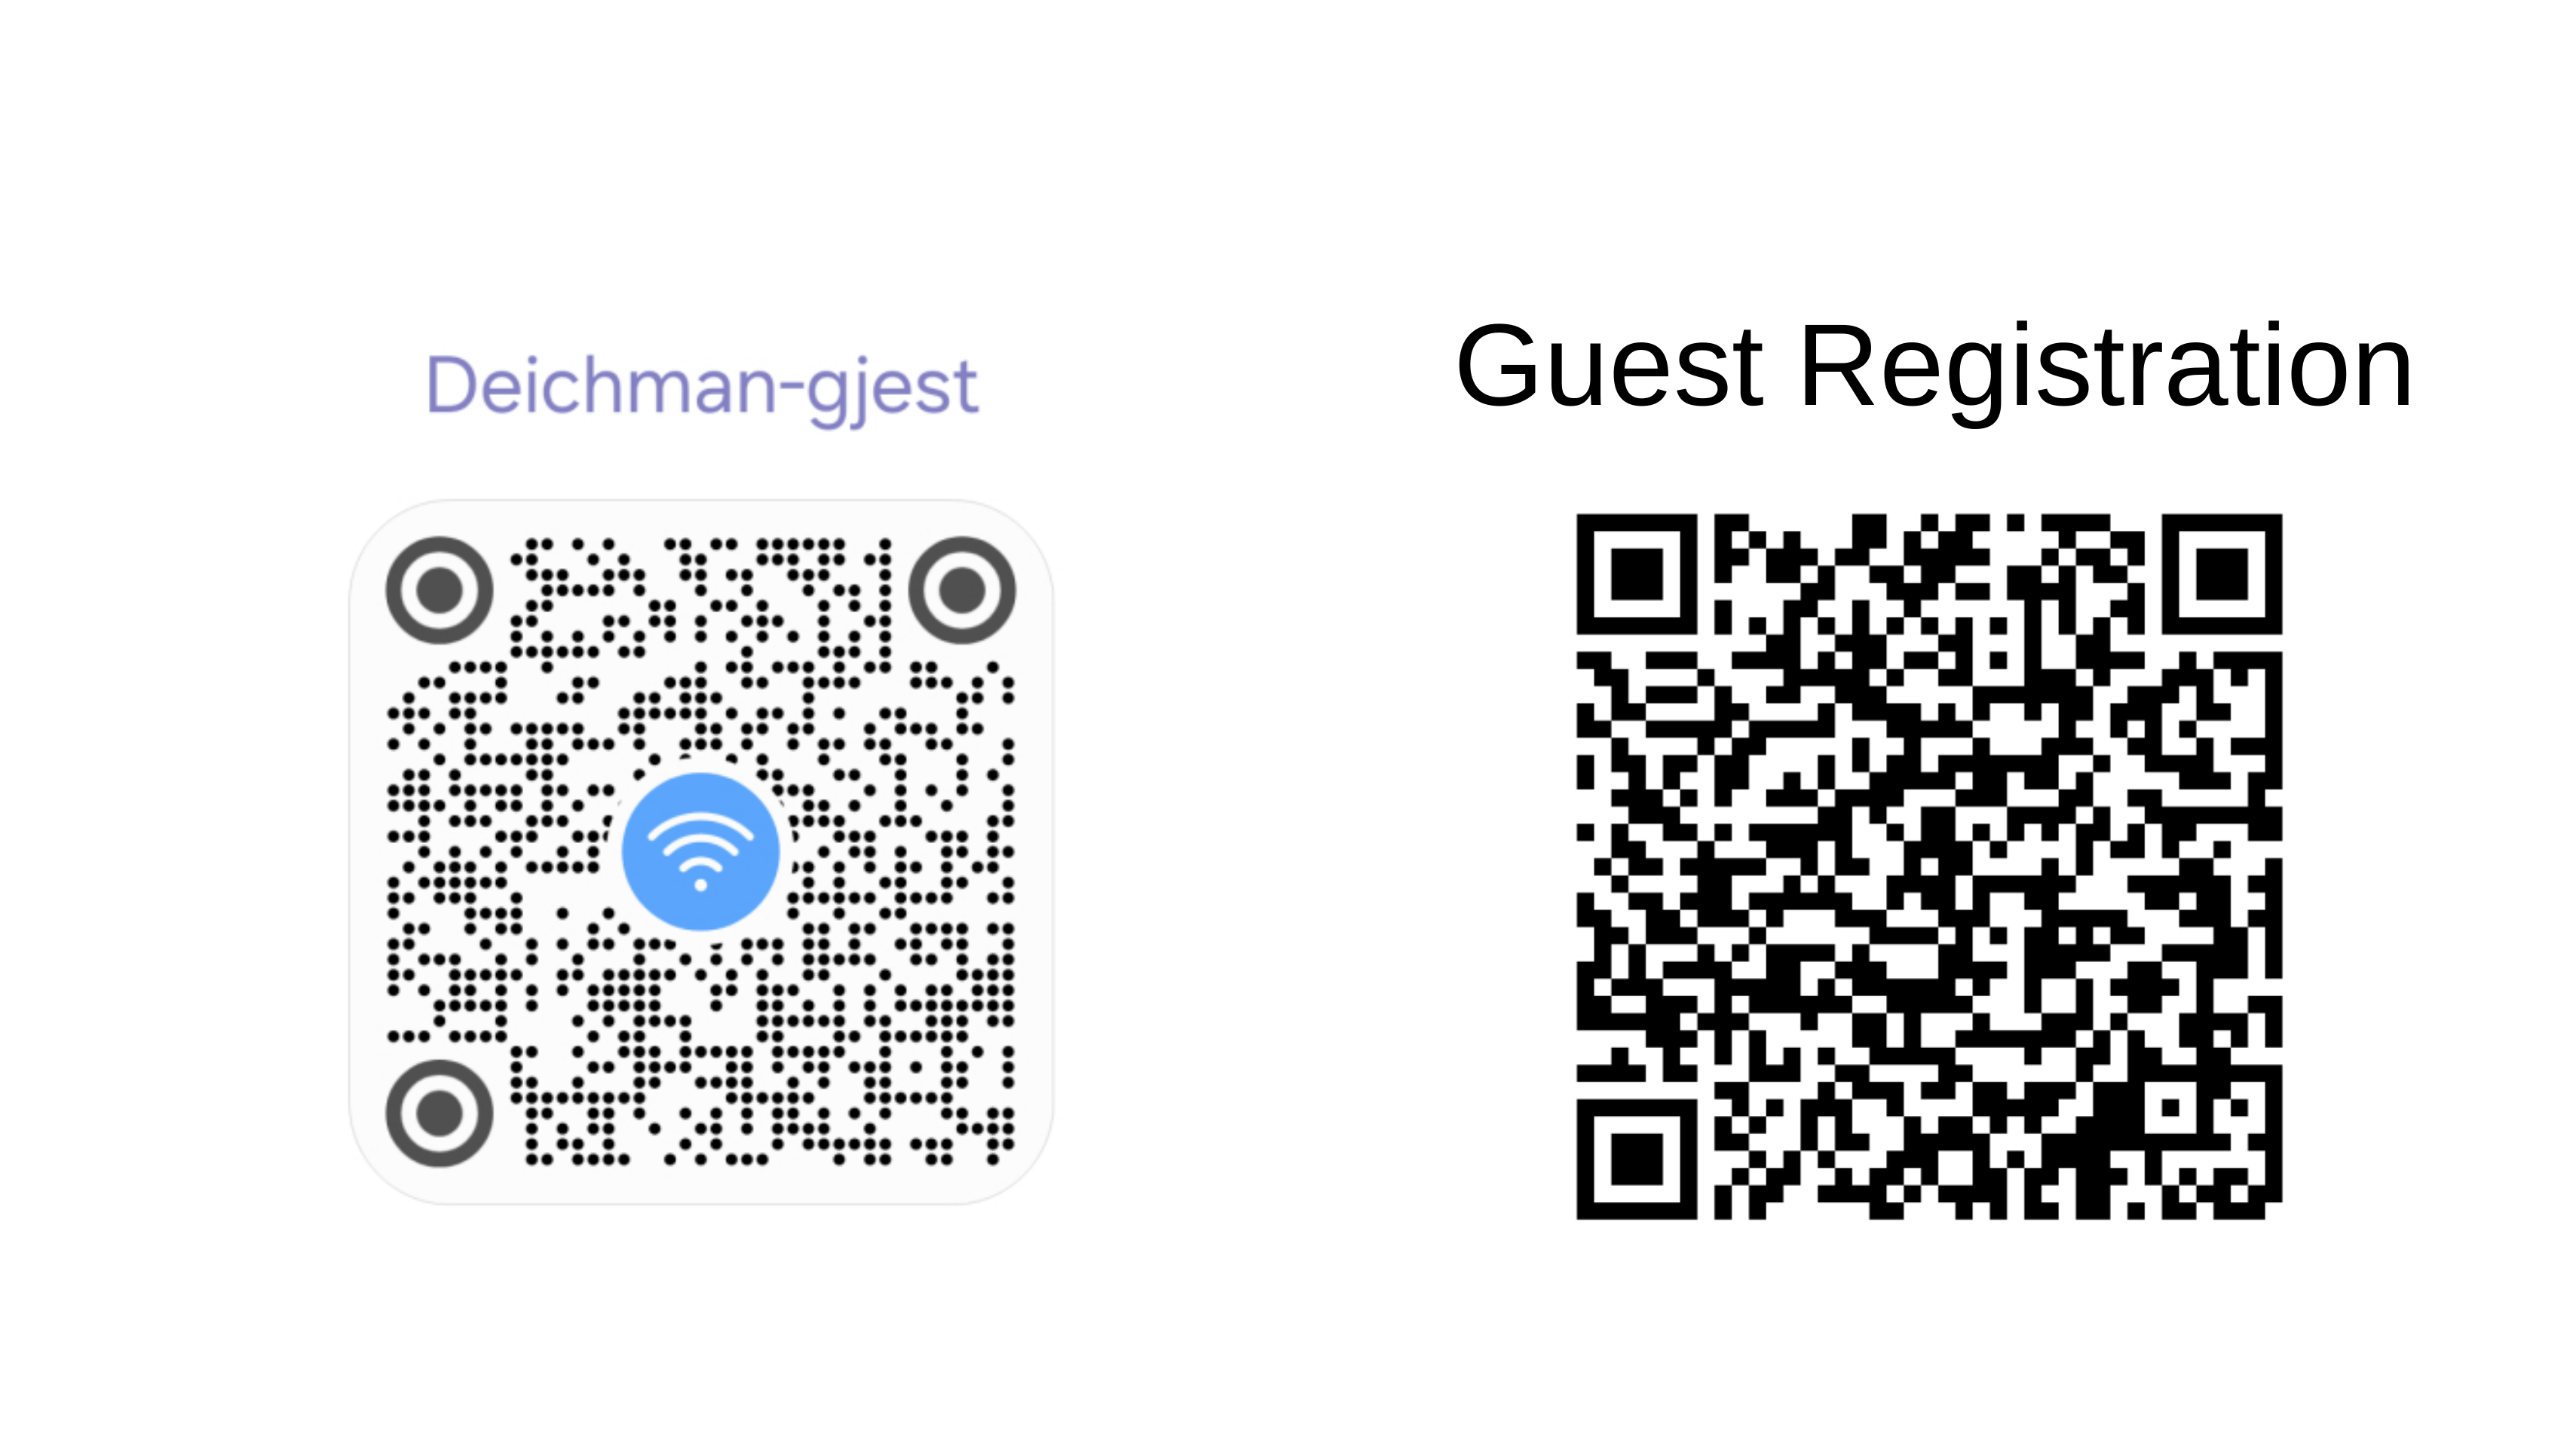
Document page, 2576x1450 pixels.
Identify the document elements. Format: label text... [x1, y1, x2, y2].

text_box Guest Registration [1442, 277, 2468, 501]
picture [99, 172, 1304, 1378]
picture [1564, 501, 2297, 1234]
